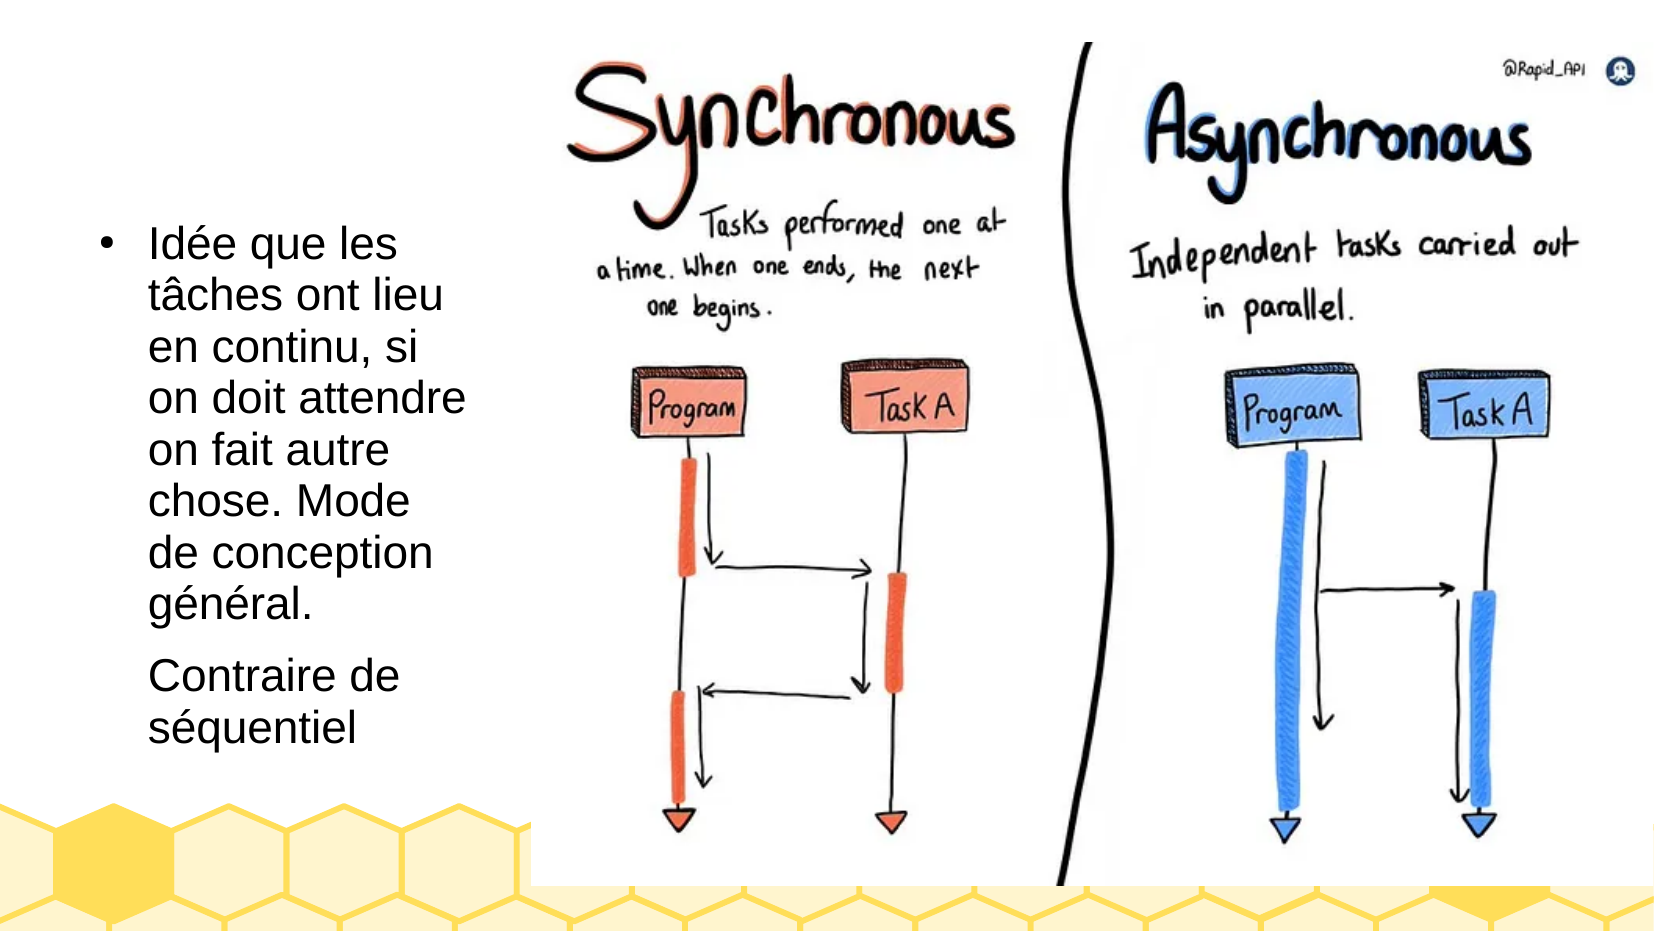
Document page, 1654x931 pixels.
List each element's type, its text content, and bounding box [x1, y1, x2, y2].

picture [531, 42, 1654, 886]
list Idée que les tâches ont lieu en continu, si on doit attendre on fait autre chose. Mode de conception général. Contraire de séquentiel [82, 217, 473, 758]
